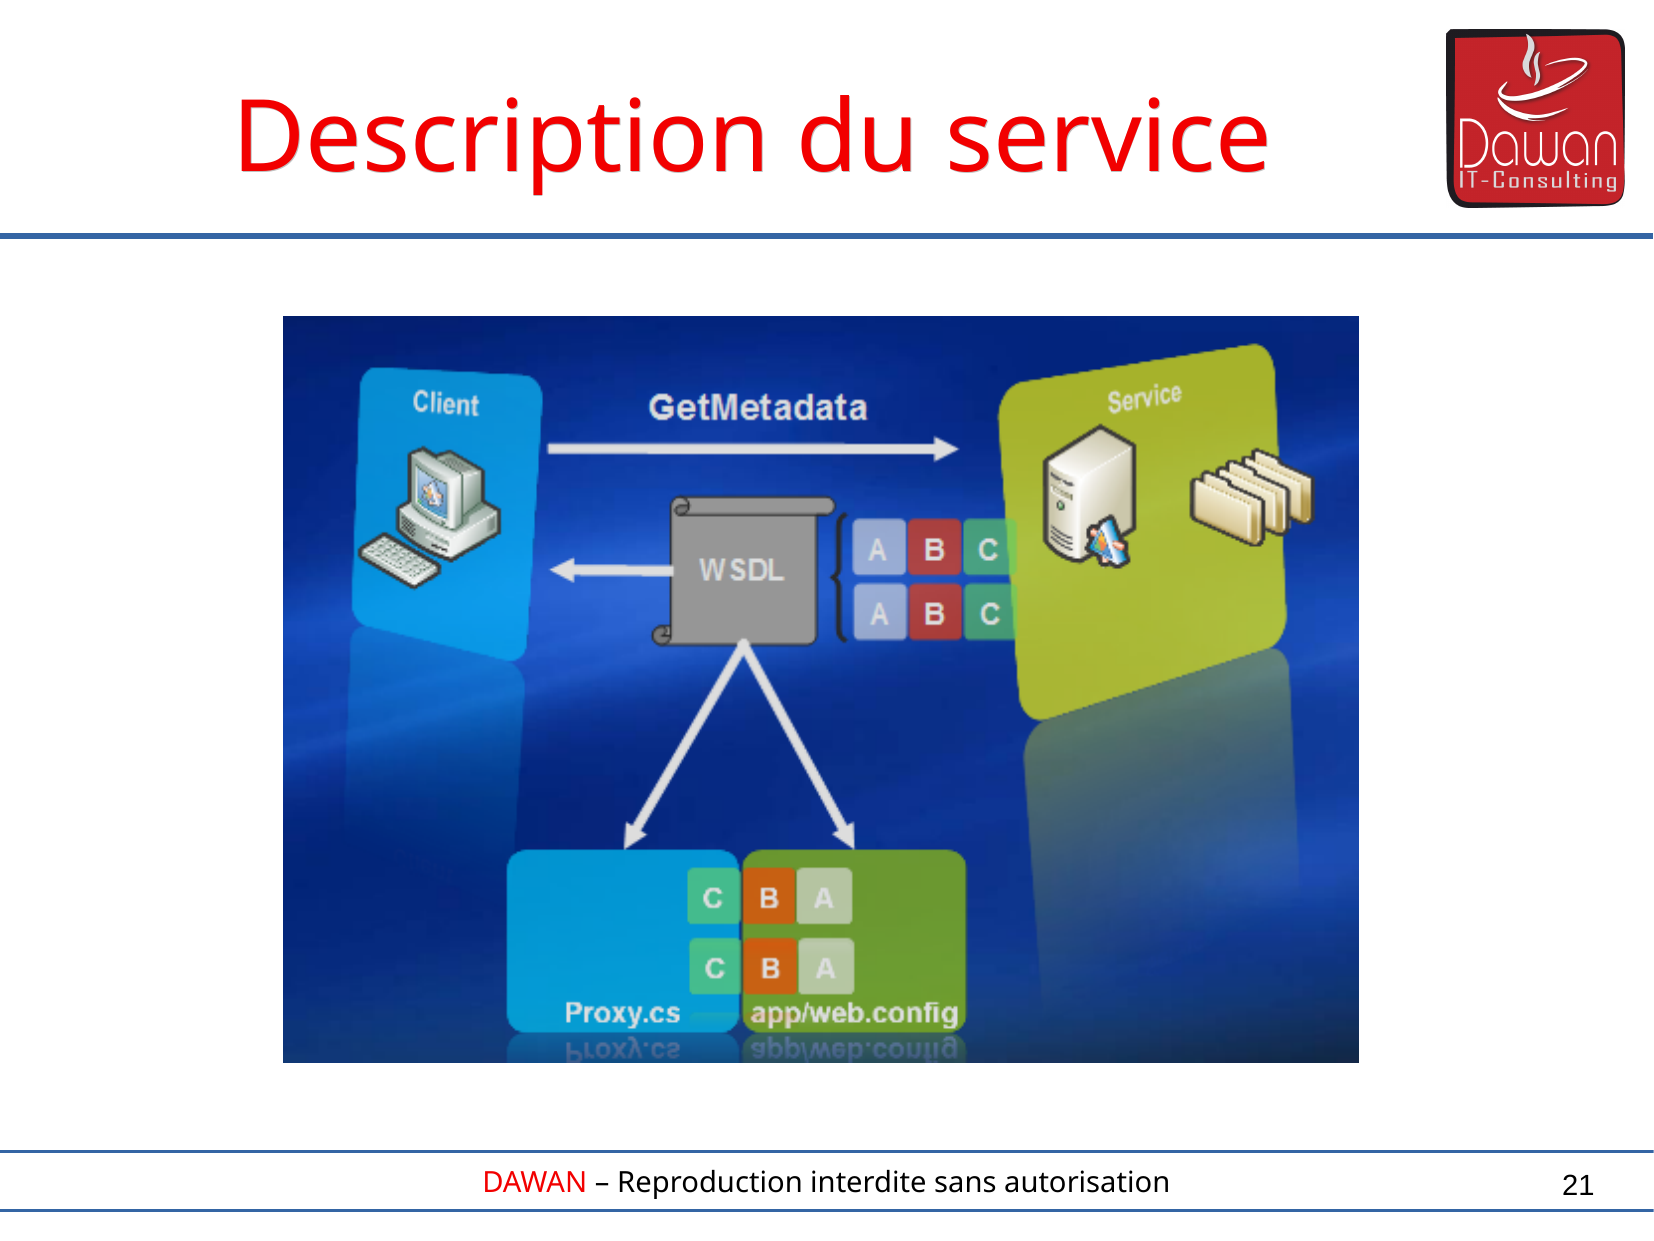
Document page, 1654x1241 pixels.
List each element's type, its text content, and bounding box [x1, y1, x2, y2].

picture [1447, 29, 1625, 208]
picture [283, 316, 1359, 1063]
title Description du service [59, 29, 1447, 237]
